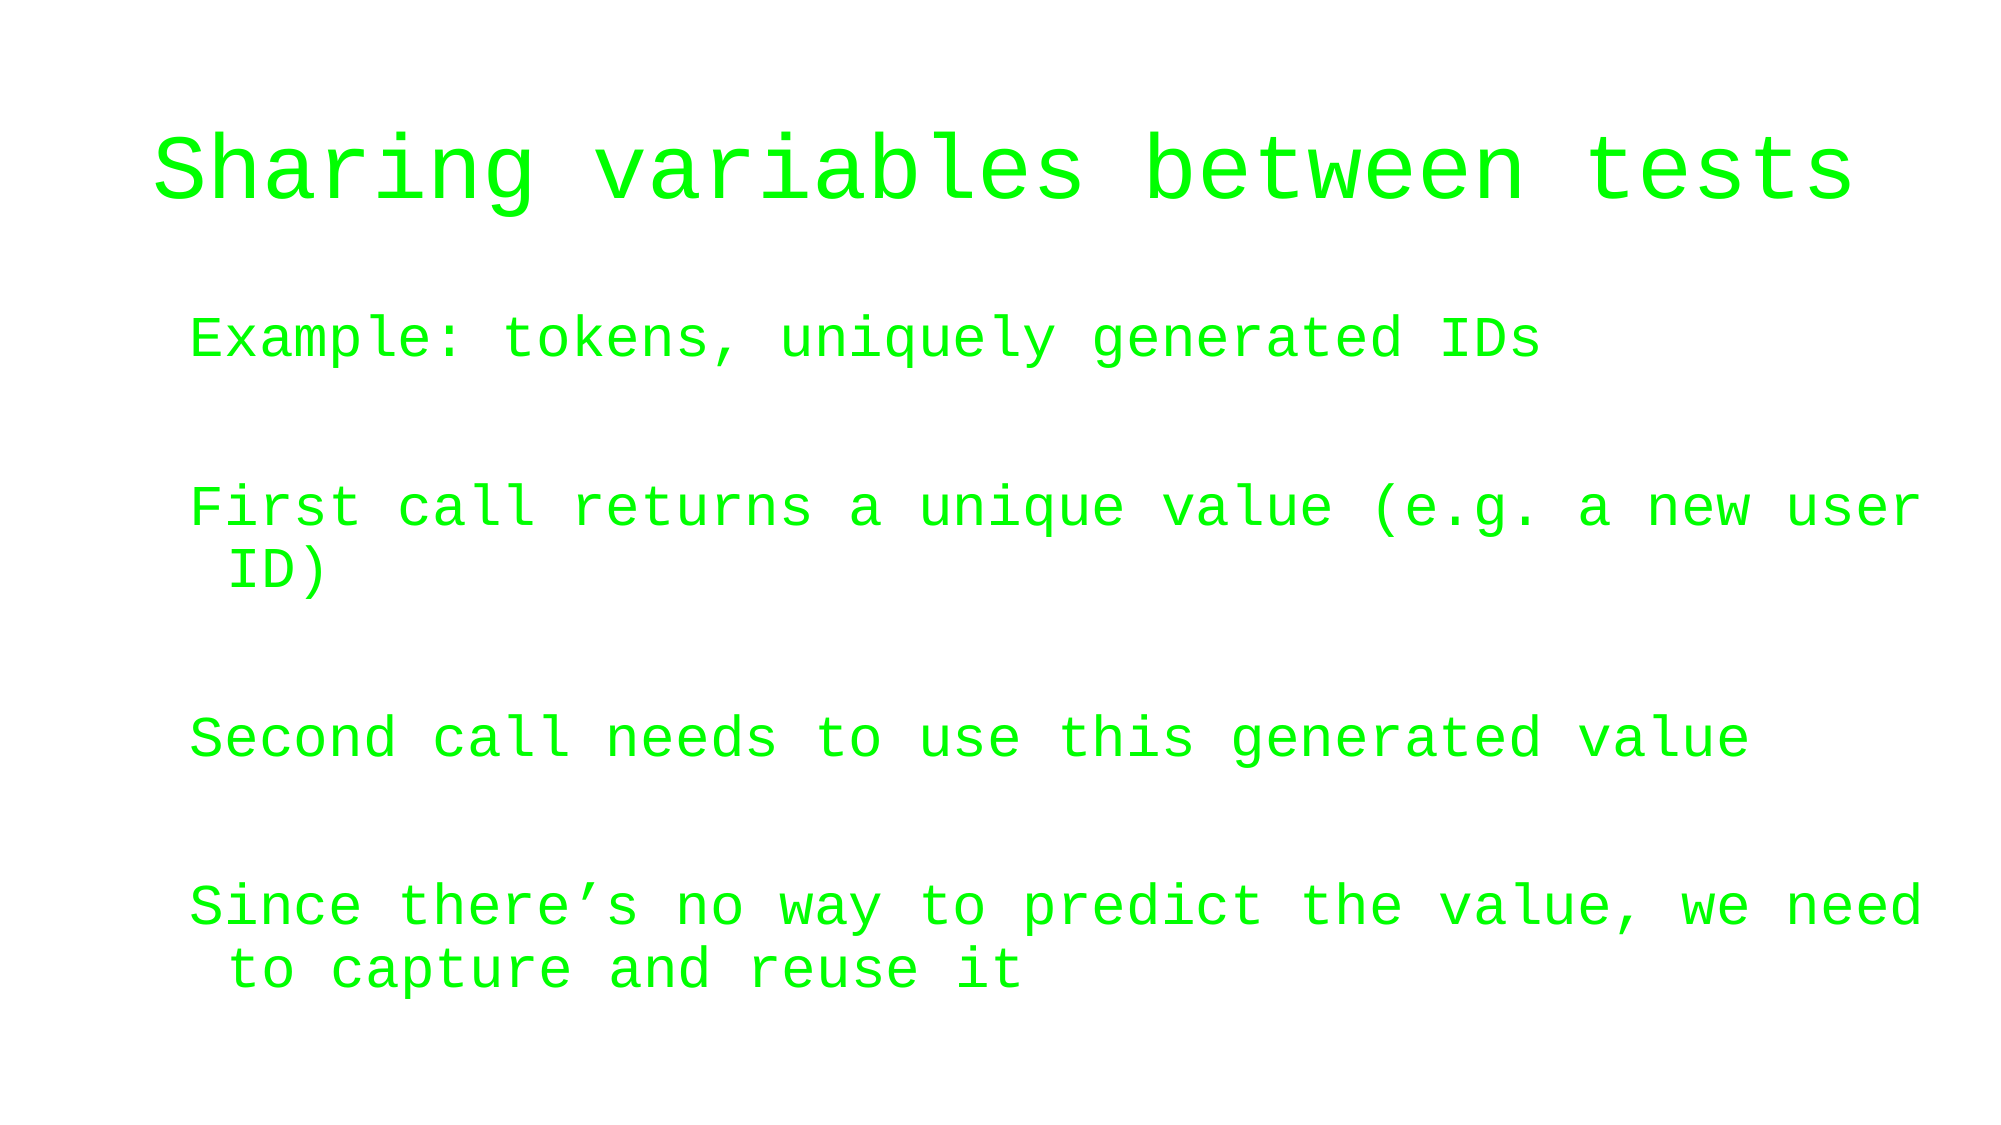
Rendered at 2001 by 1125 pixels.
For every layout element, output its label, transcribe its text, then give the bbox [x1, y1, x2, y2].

list Example: tokens, uniquely generated IDs First call returns a unique value (e.g. a new user ID) Second call needs to use this generated value Since there’s no way to predict the value, we need to capture and reuse it [137, 299, 2000, 1014]
title Sharing variables between tests [137, 59, 1902, 278]
